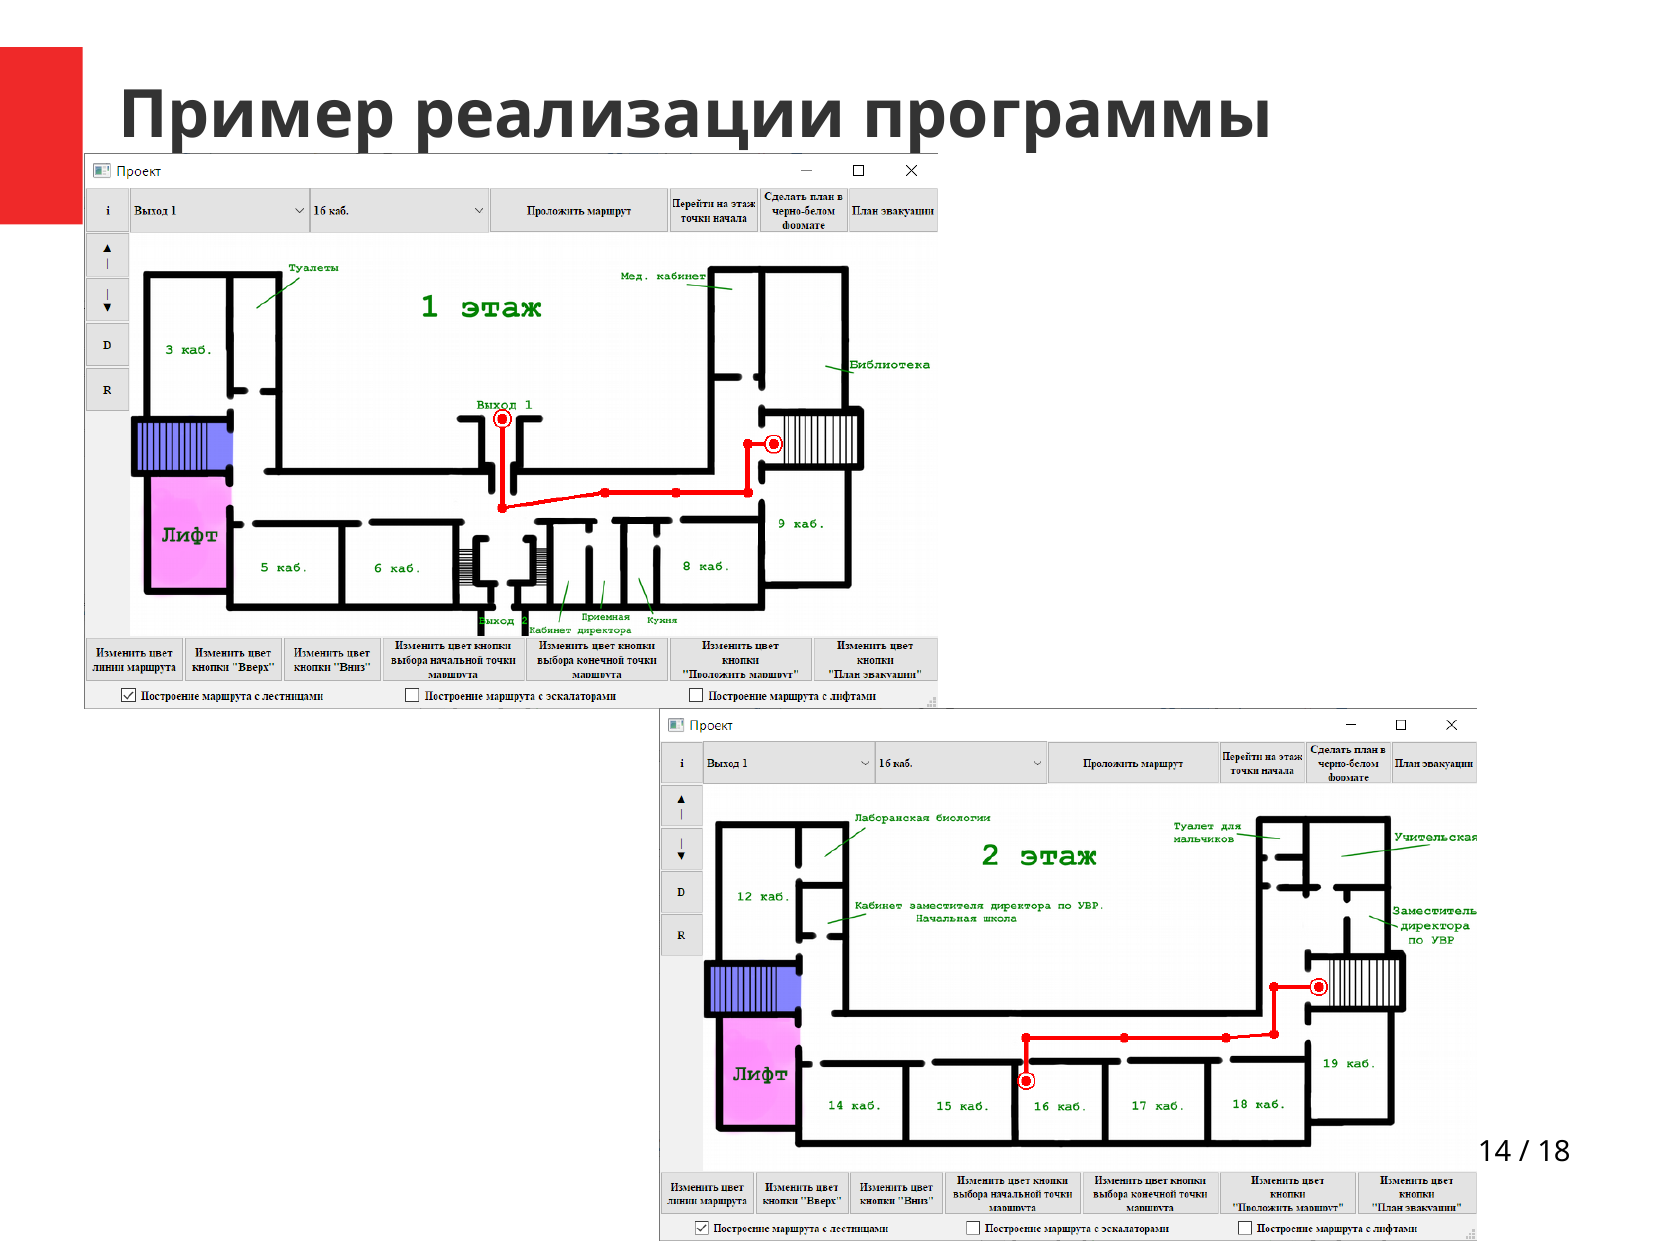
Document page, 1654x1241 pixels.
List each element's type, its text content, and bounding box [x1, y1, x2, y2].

picture [84, 153, 1477, 1241]
title Пример реализации программы [118, 0, 1571, 237]
